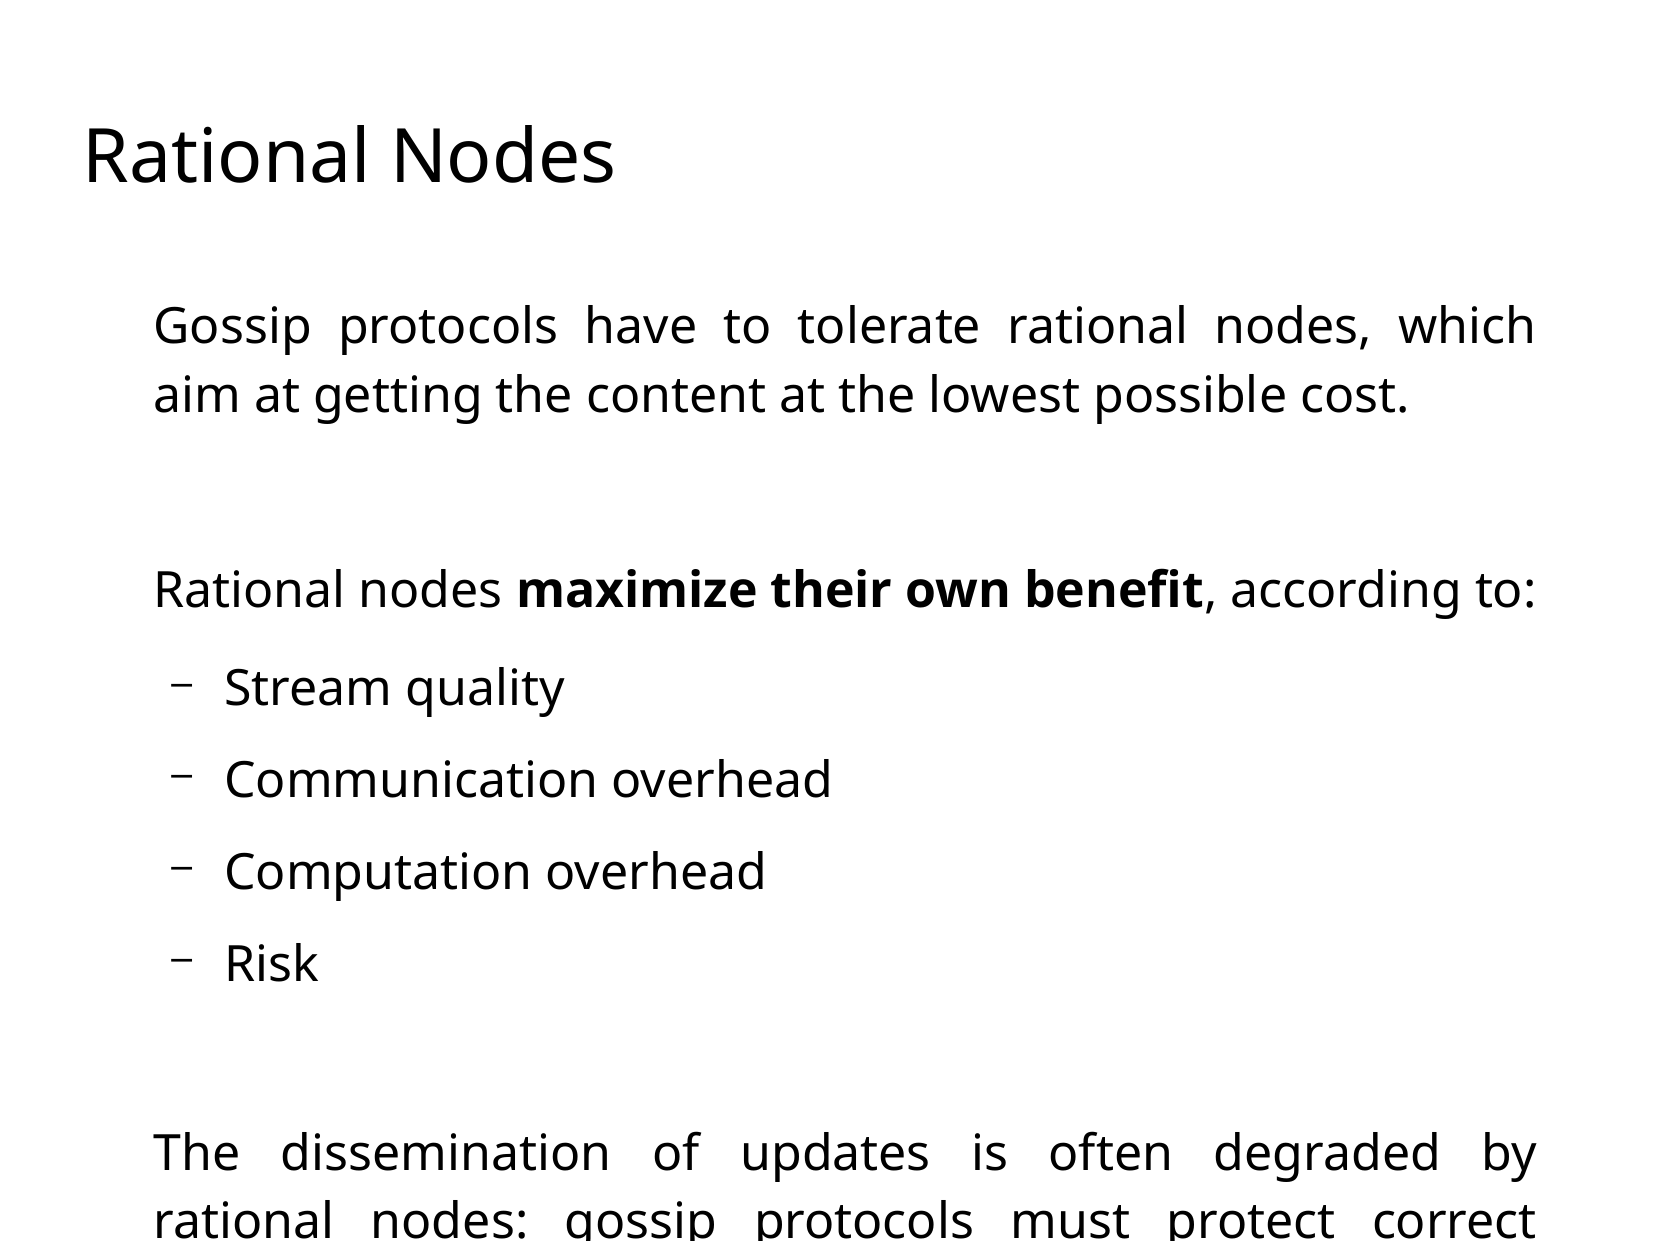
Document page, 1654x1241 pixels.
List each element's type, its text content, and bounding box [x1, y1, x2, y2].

list Gossip protocols have to tolerate rational nodes, which aim at getting the content at the lowest possible cost. Rational nodes maximize their own benefit, according to: Stream quality Communication overhead Computation overhead Risk The dissemination of updates is often degraded by rational nodes: gossip protocols must protect correct peers. [82, 290, 1538, 1180]
title Rational Nodes [82, 49, 1571, 257]
